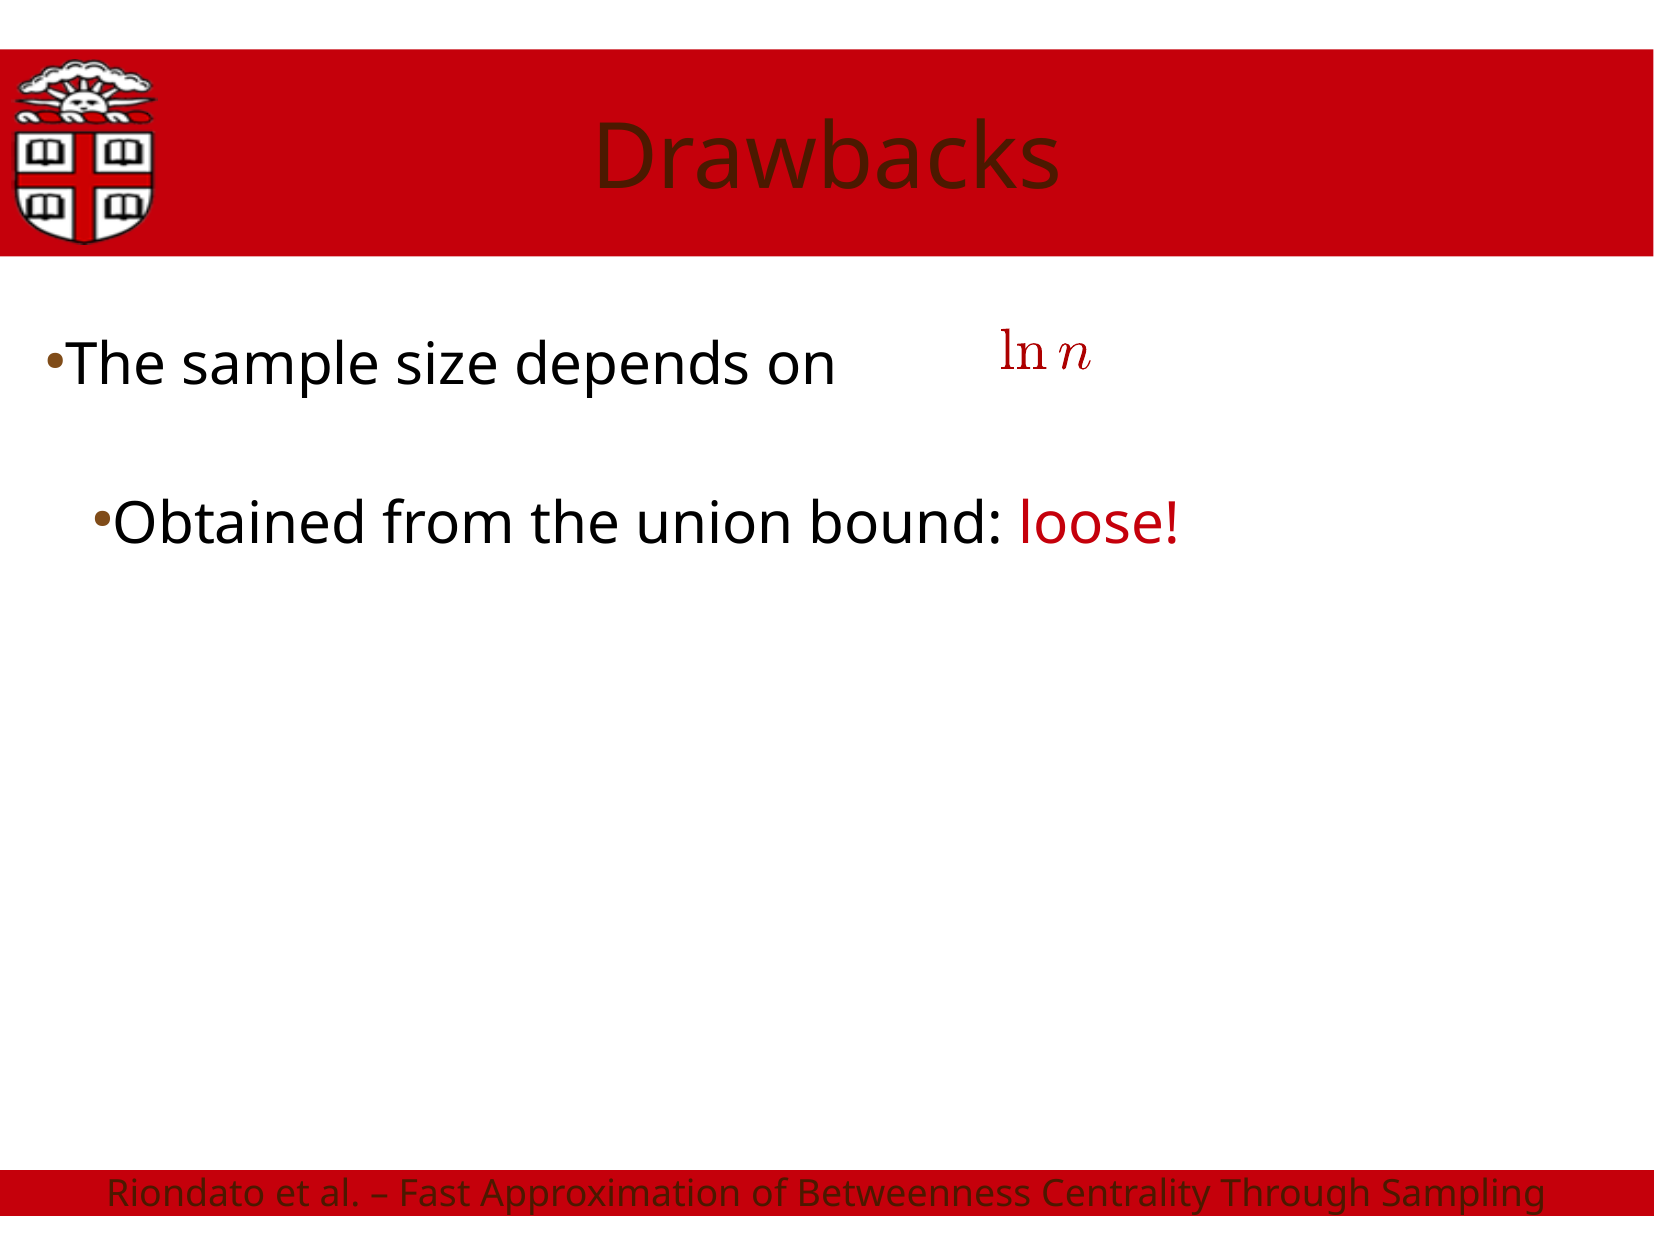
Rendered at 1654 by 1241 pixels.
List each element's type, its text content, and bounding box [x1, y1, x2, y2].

title Drawbacks [0, 49, 1654, 257]
text_box The sample size depends on Obtained from the union bound: loose! [30, 315, 1621, 563]
picture [11, 59, 158, 245]
text_box Riondato et al. – Fast Approximation of Betweenness Centrality Through Sampling [0, 1170, 1654, 1216]
text_box [999, 328, 1093, 370]
